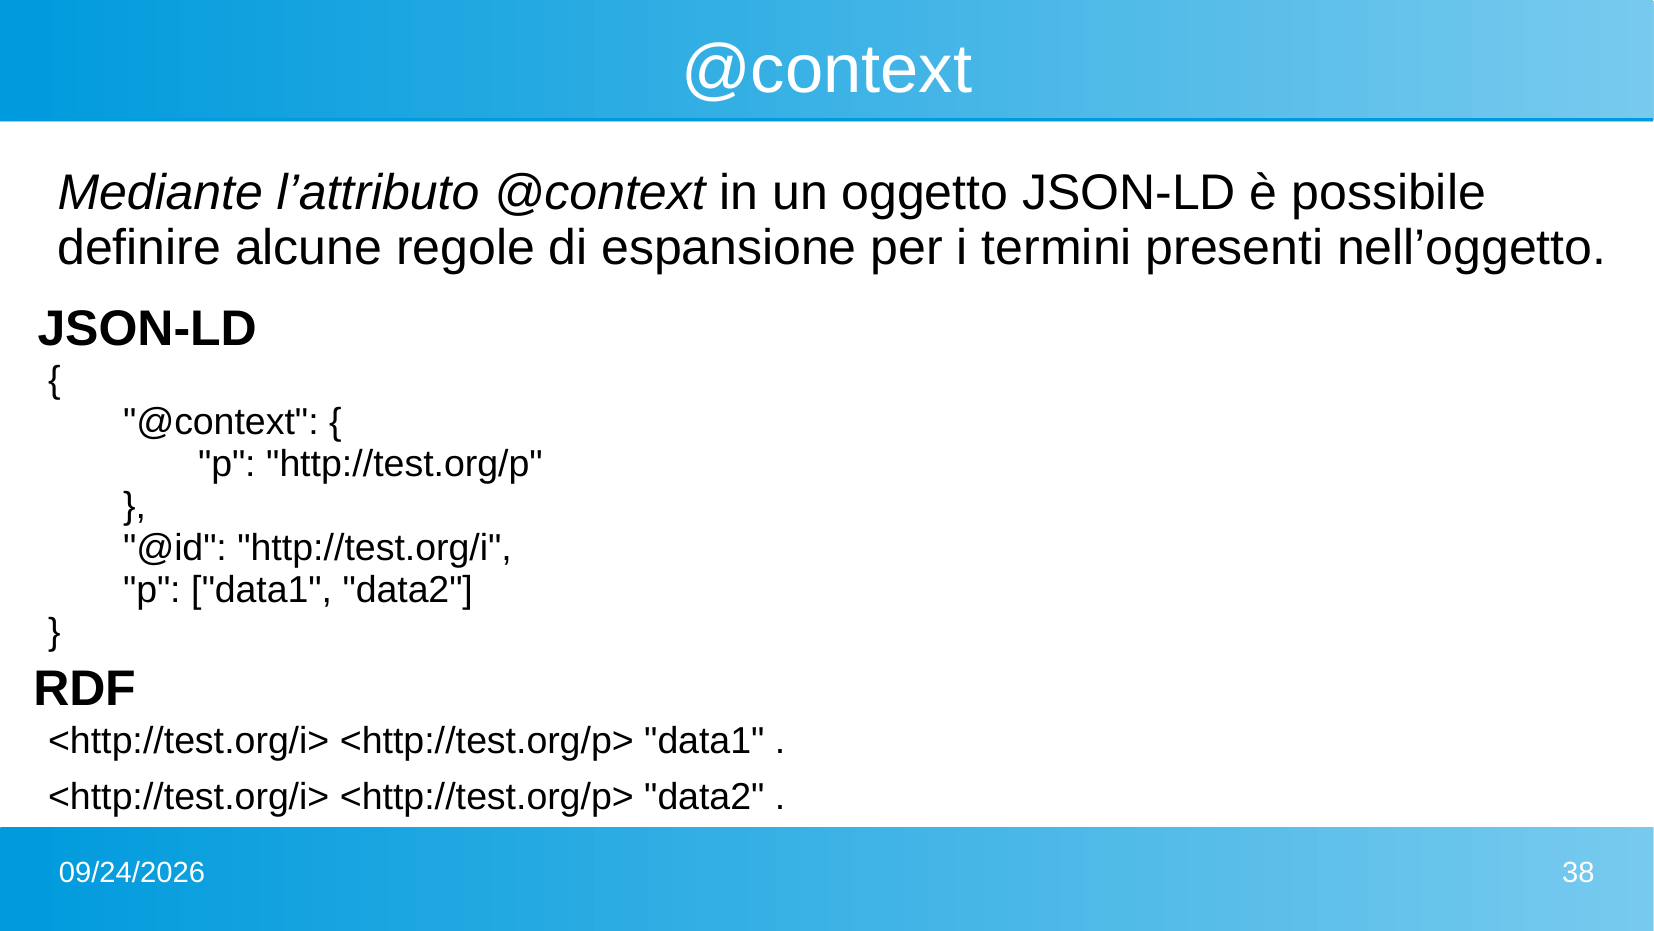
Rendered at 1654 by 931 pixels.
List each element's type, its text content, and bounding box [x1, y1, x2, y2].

text_box { "@context": { "p": "http://test.org/p" }, "@id": "http://test.org/i", "p": ["data1", "data2"] } [33, 351, 1571, 659]
text_box <http://test.org/i> <http://test.org/p> "data1" . [33, 735, 1571, 826]
list JSON-LD [37, 300, 1629, 376]
title @context [59, 29, 1595, 108]
text_box <http://test.org/i> <http://test.org/p> "data2" . [33, 768, 802, 826]
list RDF [33, 659, 1625, 735]
list Mediante l’attributo @context in un oggetto JSON-LD è possibile definire alcune regole di espansione per i termini presenti nell’oggetto. [57, 163, 1649, 287]
